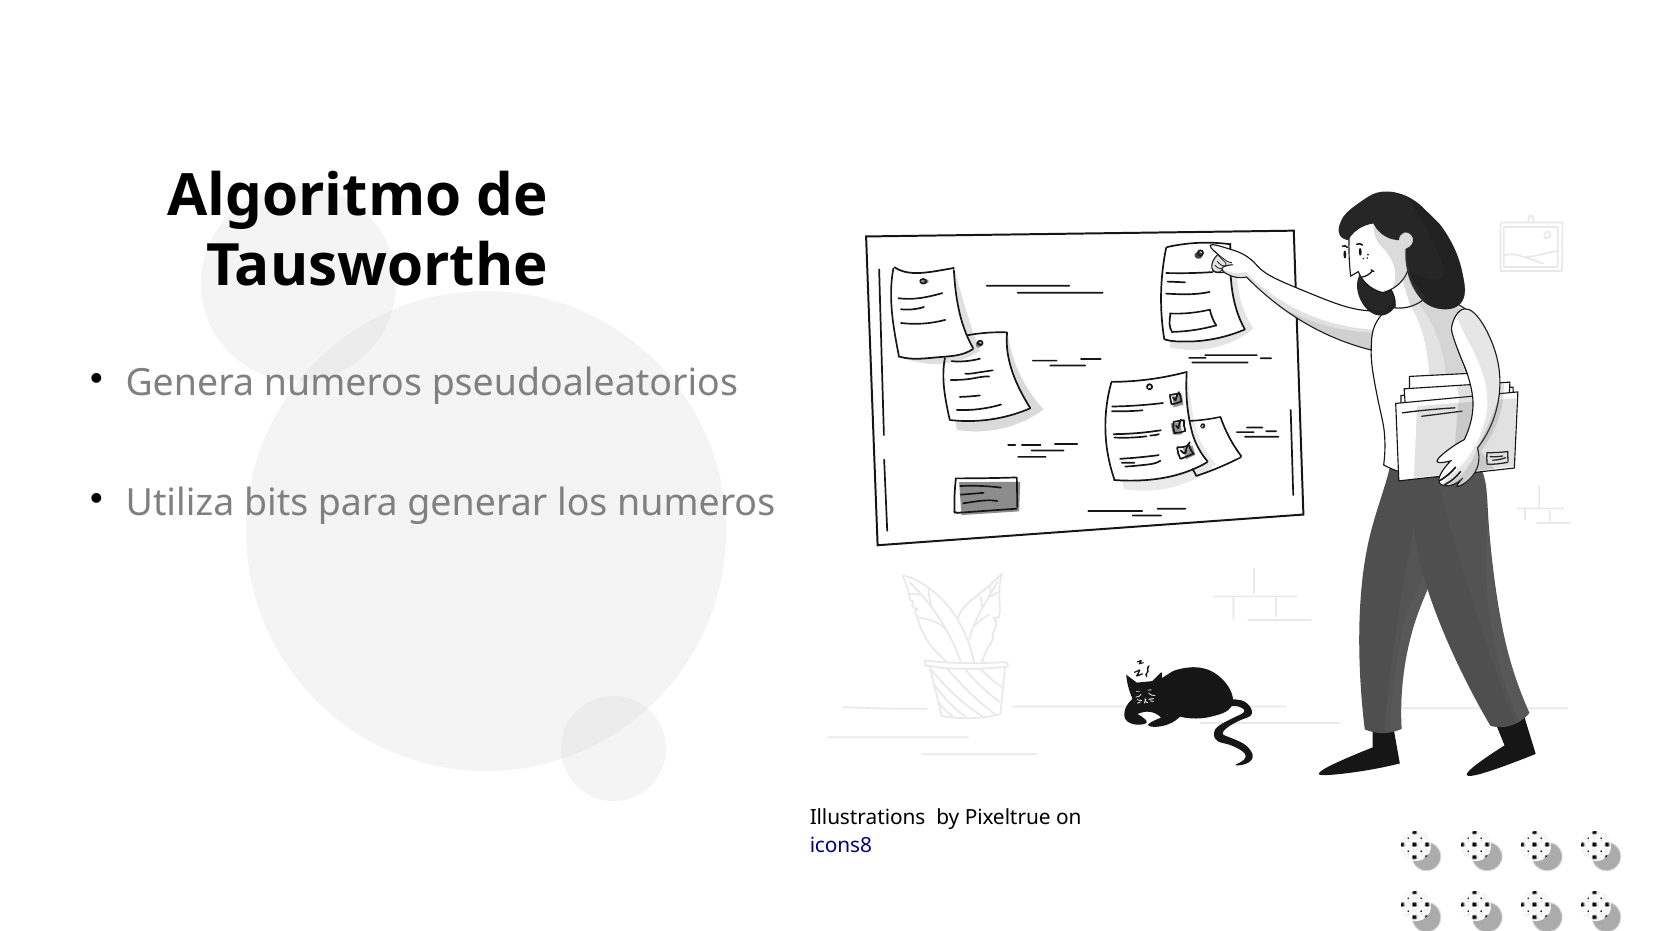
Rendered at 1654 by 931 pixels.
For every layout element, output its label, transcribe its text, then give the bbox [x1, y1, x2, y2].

picture [1520, 890, 1552, 922]
picture [1461, 890, 1492, 922]
picture [1400, 891, 1432, 922]
picture [1580, 890, 1612, 922]
text_box Algoritmo de Tausworthe [7, 149, 563, 215]
picture [1460, 830, 1492, 862]
text_box Genera numeros pseudoaleatorios Utiliza bits para generar los numeros [75, 350, 1005, 680]
picture [1581, 830, 1612, 862]
picture [1400, 830, 1432, 862]
picture [1520, 831, 1552, 862]
